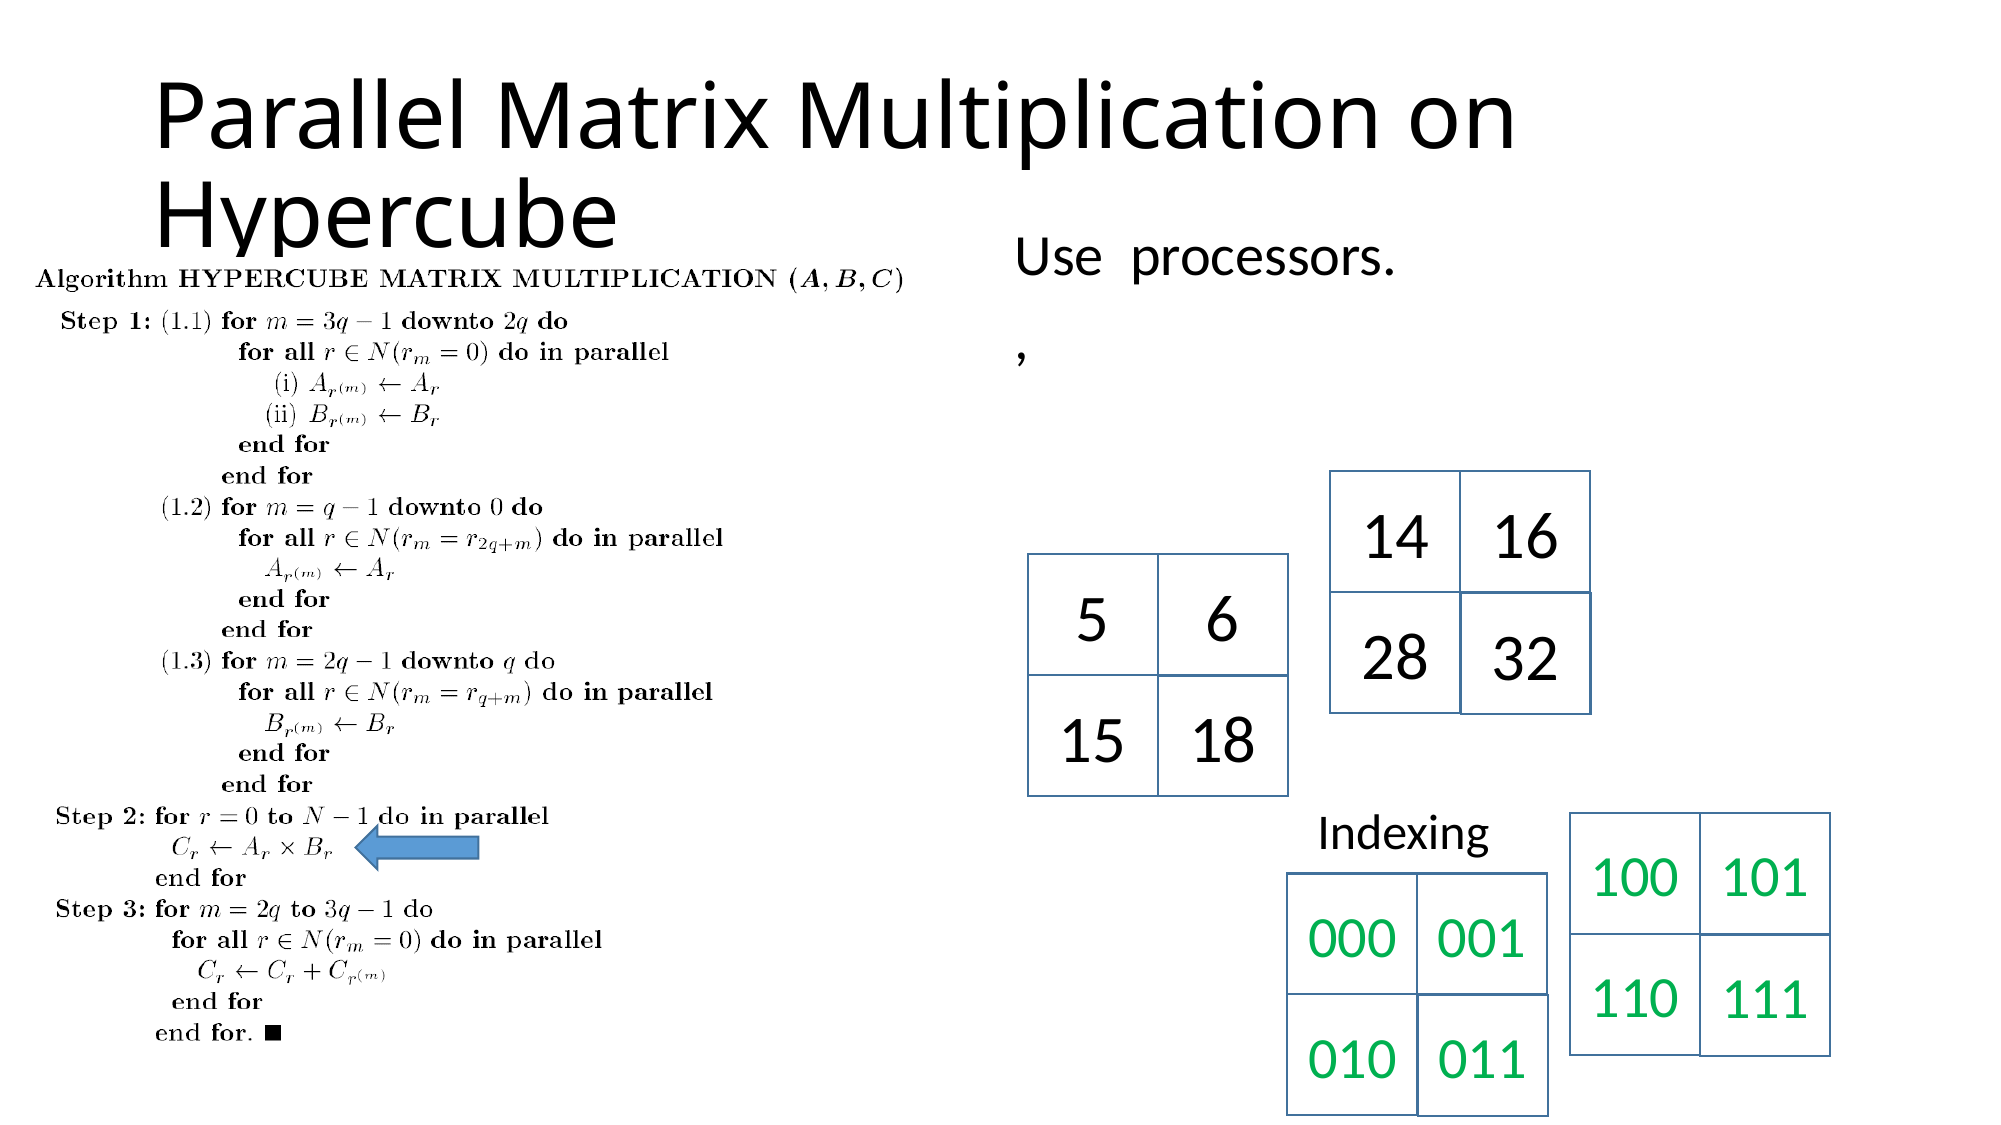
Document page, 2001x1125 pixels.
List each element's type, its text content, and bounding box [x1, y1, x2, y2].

text_box 15 [1028, 675, 1158, 796]
text_box 5 [1028, 554, 1158, 675]
text_box 18 [1158, 675, 1288, 796]
text_box 000 [1287, 873, 1417, 994]
text_box 6 [1158, 554, 1288, 675]
text_box 011 [1418, 995, 1548, 1116]
text_box 101 [1700, 813, 1830, 934]
list Use processors. , [999, 217, 1863, 455]
text_box [355, 825, 479, 870]
text_box 111 [1700, 935, 1830, 1056]
text_box 16 [1460, 471, 1590, 592]
text_box 100 [1570, 813, 1700, 934]
text_box 28 [1330, 592, 1460, 713]
text_box Indexing [1302, 792, 1507, 869]
title Parallel Matrix Multiplication on Hypercube [137, 59, 1863, 278]
picture [27, 257, 940, 1081]
text_box 001 [1417, 873, 1547, 994]
text_box 110 [1570, 934, 1700, 1055]
text_box 32 [1461, 593, 1591, 714]
text_box 14 [1330, 471, 1460, 592]
text_box 010 [1287, 994, 1417, 1115]
